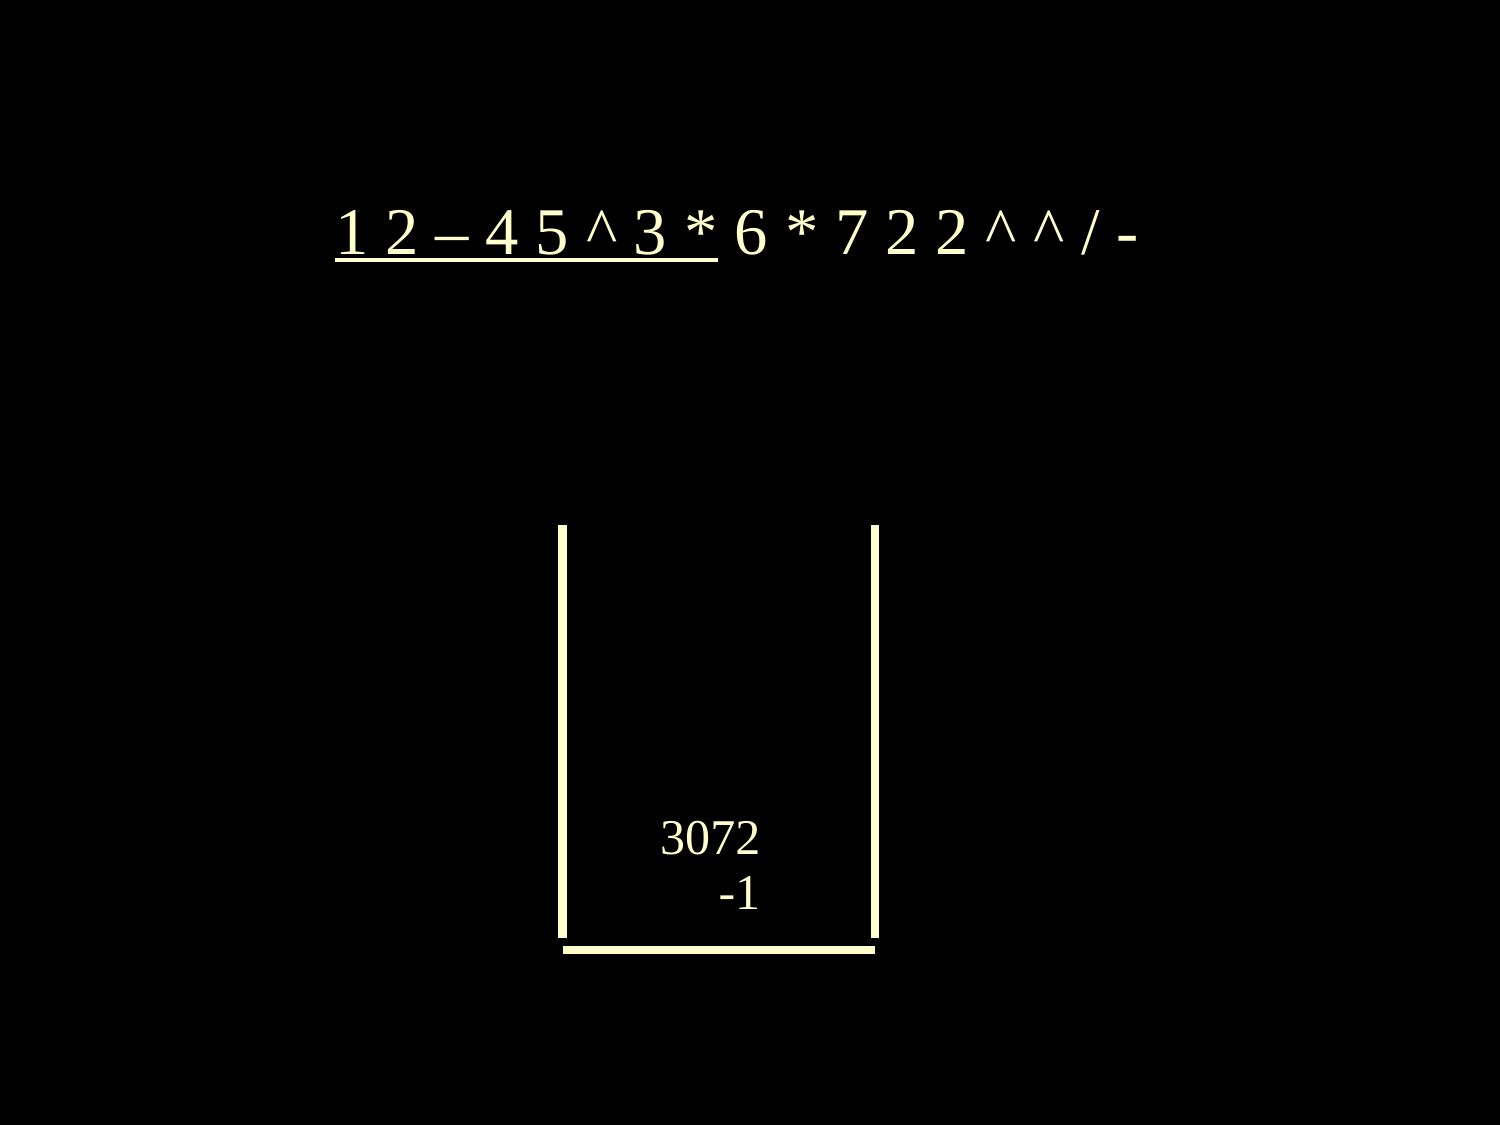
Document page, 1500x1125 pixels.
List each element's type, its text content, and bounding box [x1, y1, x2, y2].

text_box 1 2 – 4 5 ^ 3 * 6 * 7 2 2 ^ ^ / - [320, 187, 1155, 277]
text_box 3072 -1 [599, 802, 775, 929]
